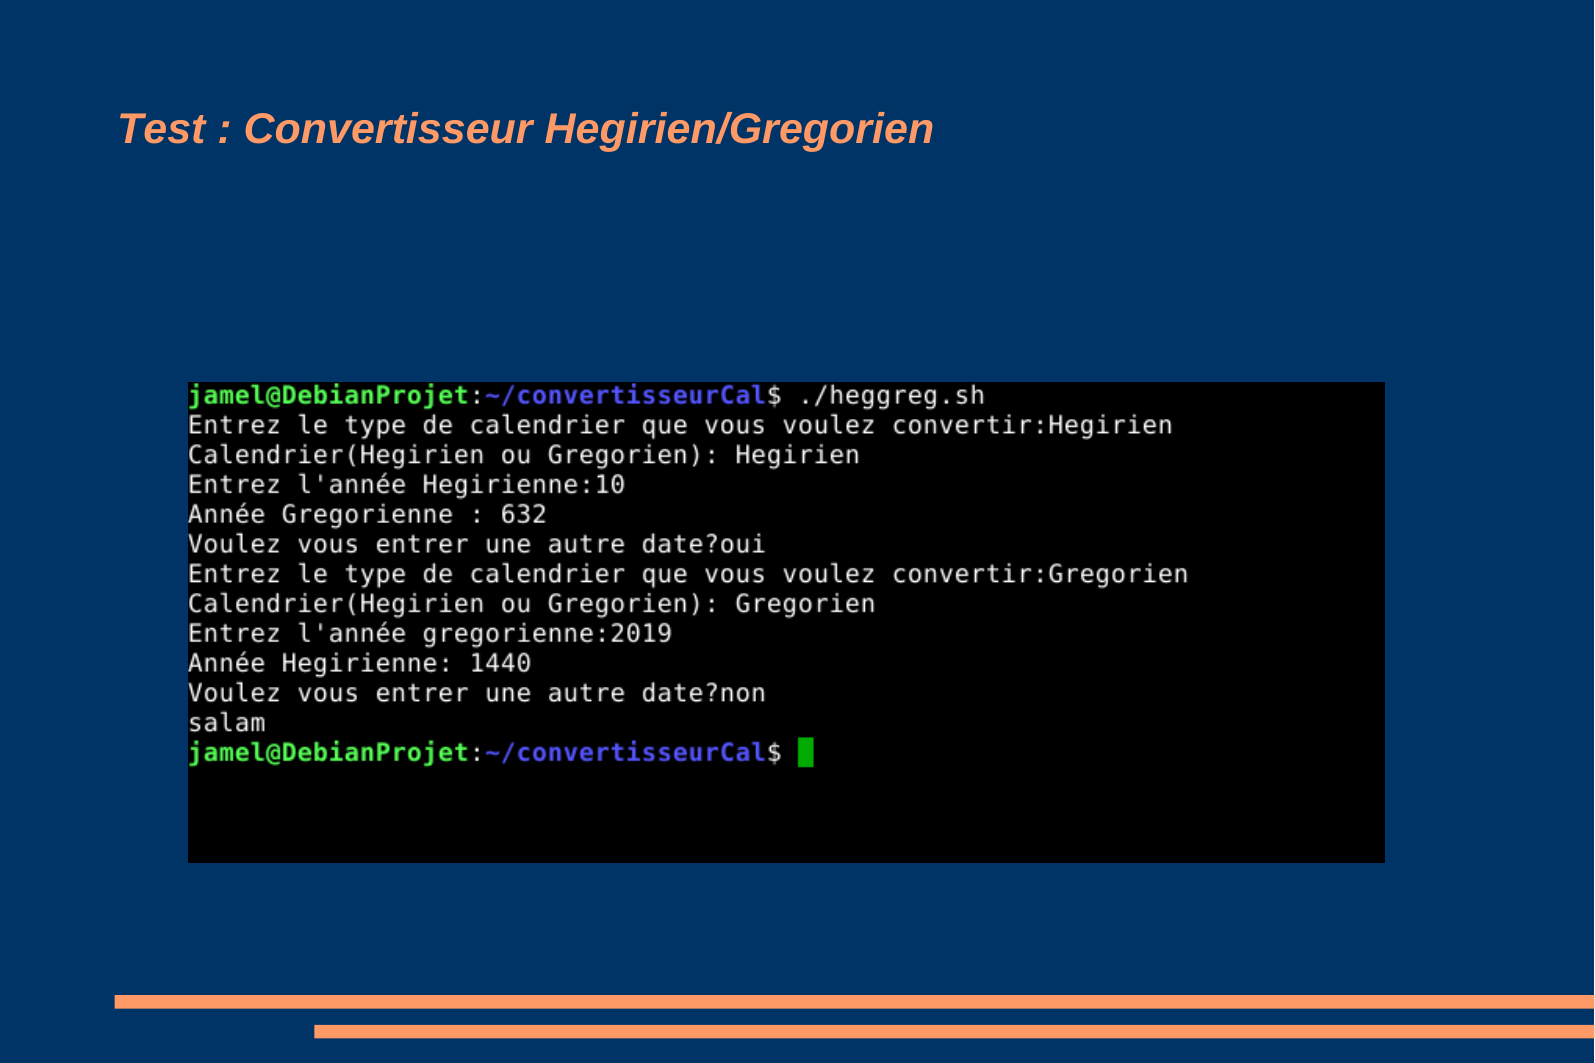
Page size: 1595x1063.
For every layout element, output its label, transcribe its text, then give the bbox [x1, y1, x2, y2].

picture [188, 382, 1385, 863]
title Test : Convertisseur Hegirien/Gregorien [117, 39, 1479, 218]
